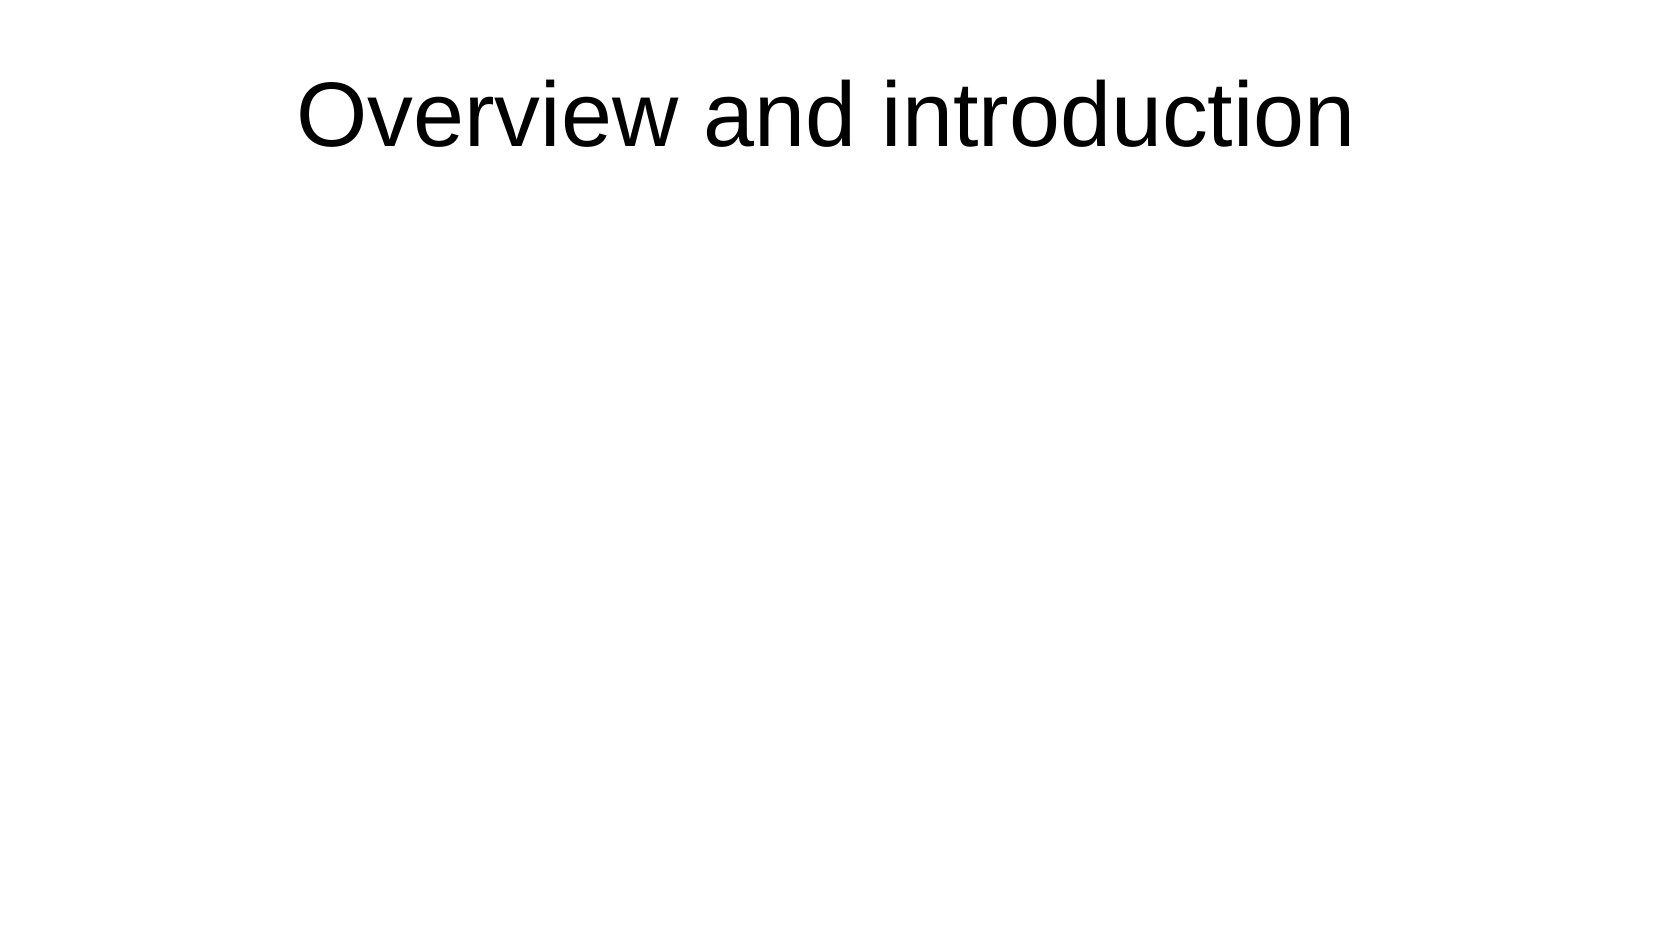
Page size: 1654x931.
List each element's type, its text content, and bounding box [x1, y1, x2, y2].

title Overview and introduction [82, 37, 1571, 193]
